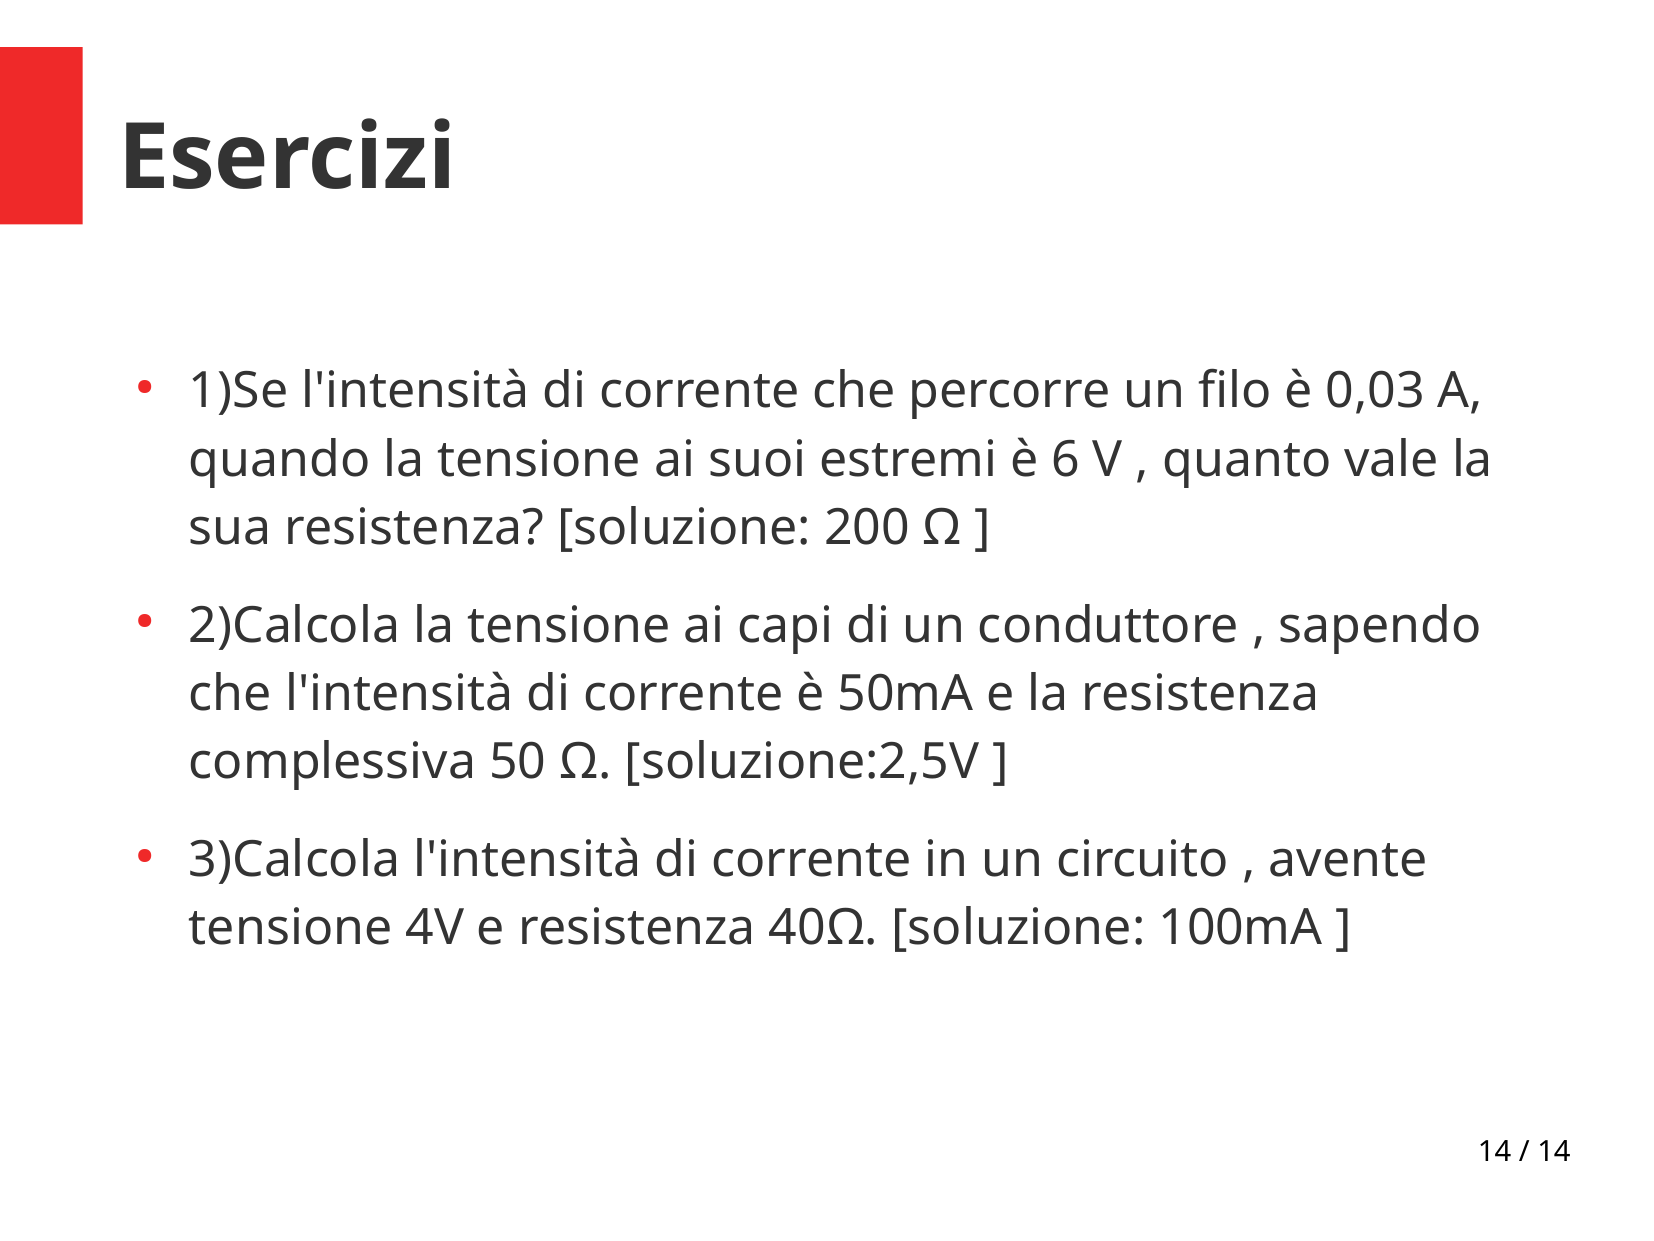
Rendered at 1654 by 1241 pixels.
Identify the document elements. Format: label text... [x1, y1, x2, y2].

list 1)Se l'intensità di corrente che percorre un filo è 0,03 A, quando la tensione ai suoi estremi è 6 V , quanto vale la sua resistenza? [soluzione: 200 Ω ] 2)Calcola la tensione ai capi di un conduttore , sapendo che l'intensità di corrente è 50mA e la resistenza complessiva 50 Ω. [soluzione:2,5V ] 3)Calcola l'intensità di corrente in un circuito , avente tensione 4V e resistenza 40Ω. [soluzione: 100mA ] [118, 354, 1536, 1074]
title Esercizi [118, 49, 1571, 257]
